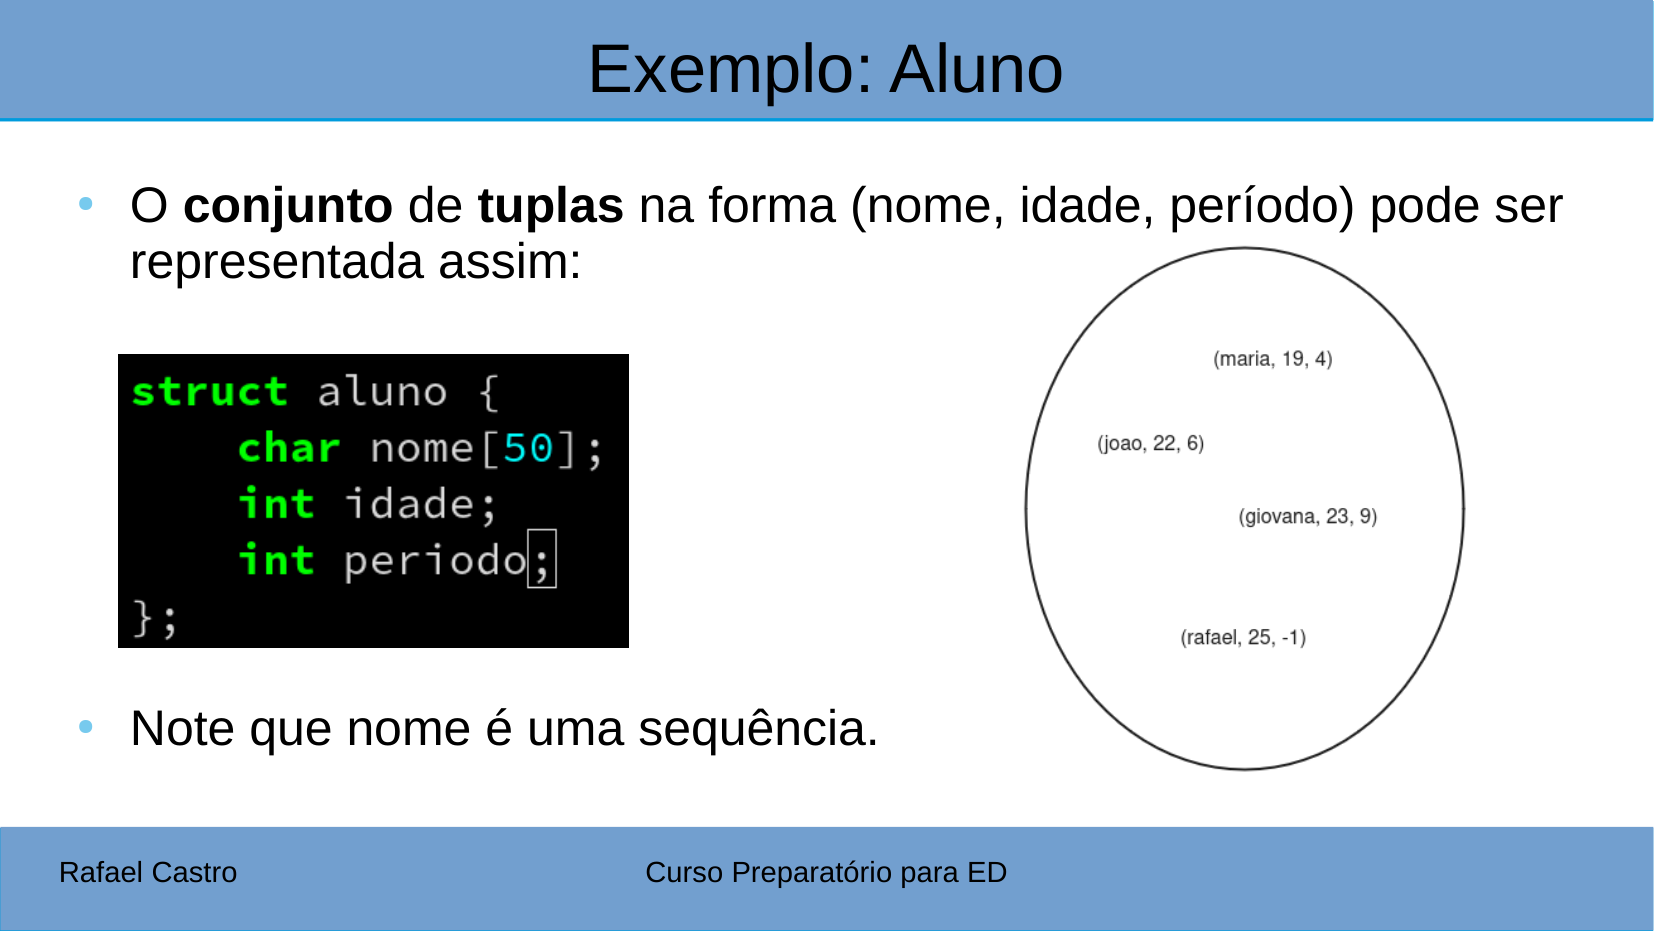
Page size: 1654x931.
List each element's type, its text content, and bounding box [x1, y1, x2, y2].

picture [1014, 236, 1477, 783]
list O conjunto de tuplas na forma (nome, idade, período) pode ser representada assim: Note que nome é uma sequência. [59, 177, 1595, 768]
picture [118, 354, 629, 649]
title Exemplo: Aluno [59, 29, 1595, 108]
